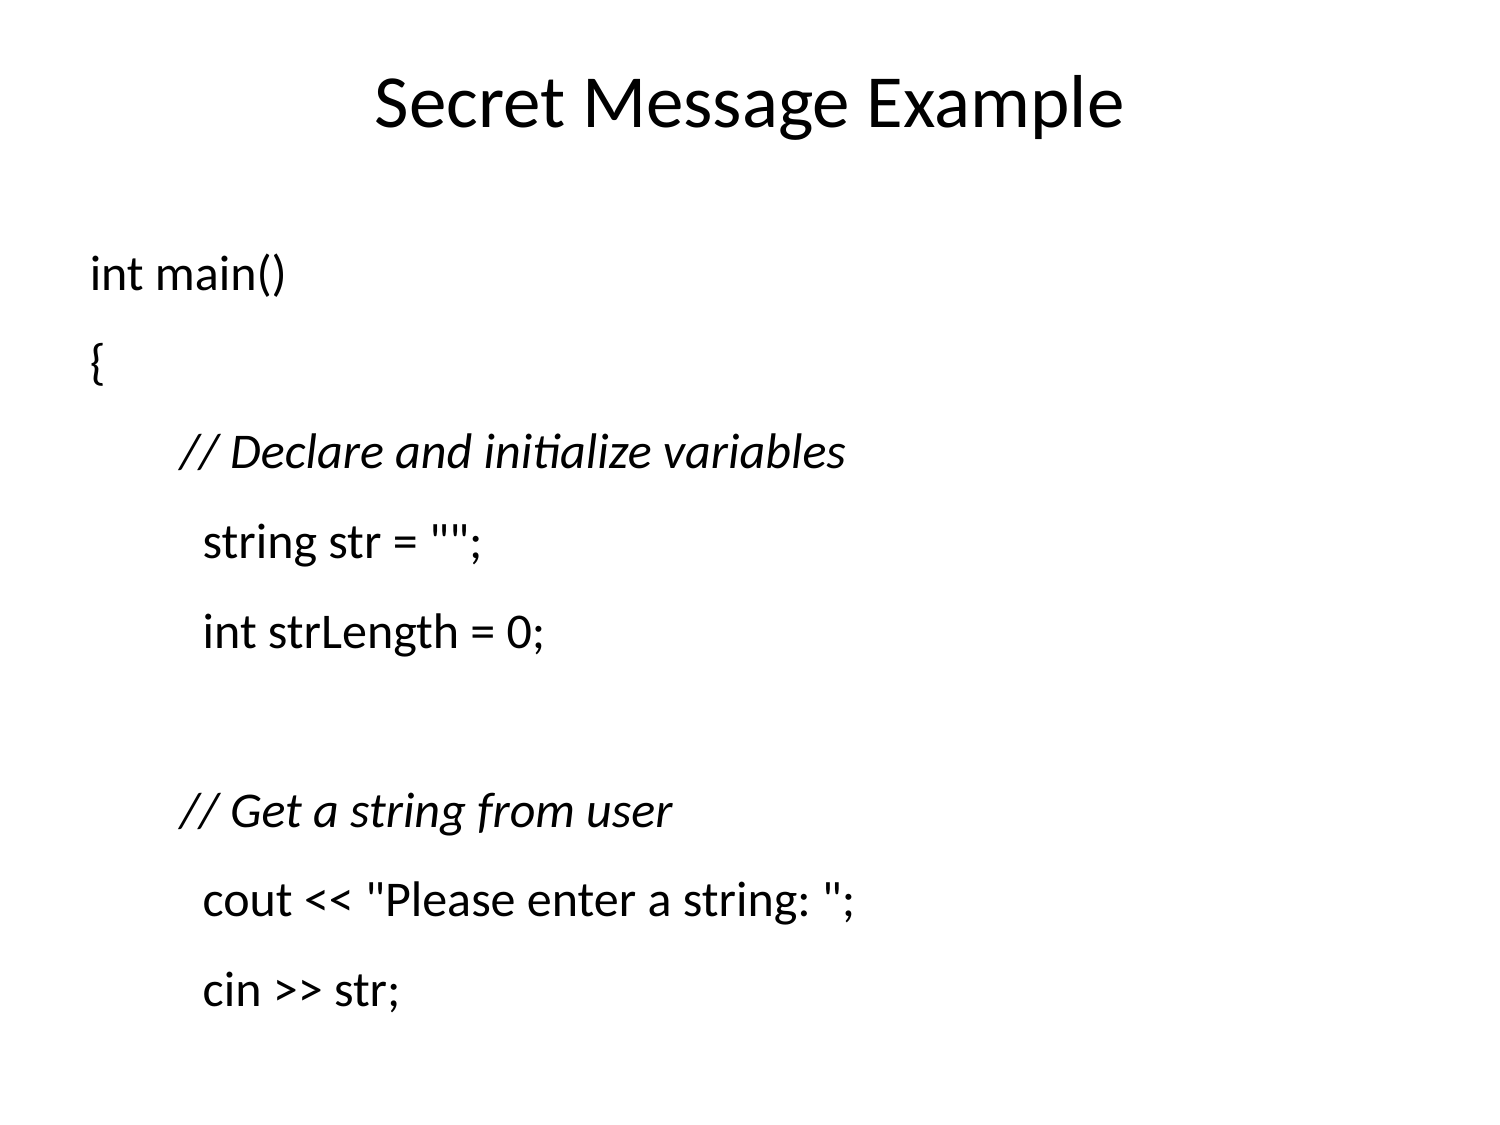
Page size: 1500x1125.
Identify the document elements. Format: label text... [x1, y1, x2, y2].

list int main() { // Declare and initialize variables string str = ""; int strLength = 0; // Get a string from user cout << "Please enter a string: "; cin >> str; [75, 232, 1425, 1005]
title Secret Message Example [75, 45, 1425, 188]
